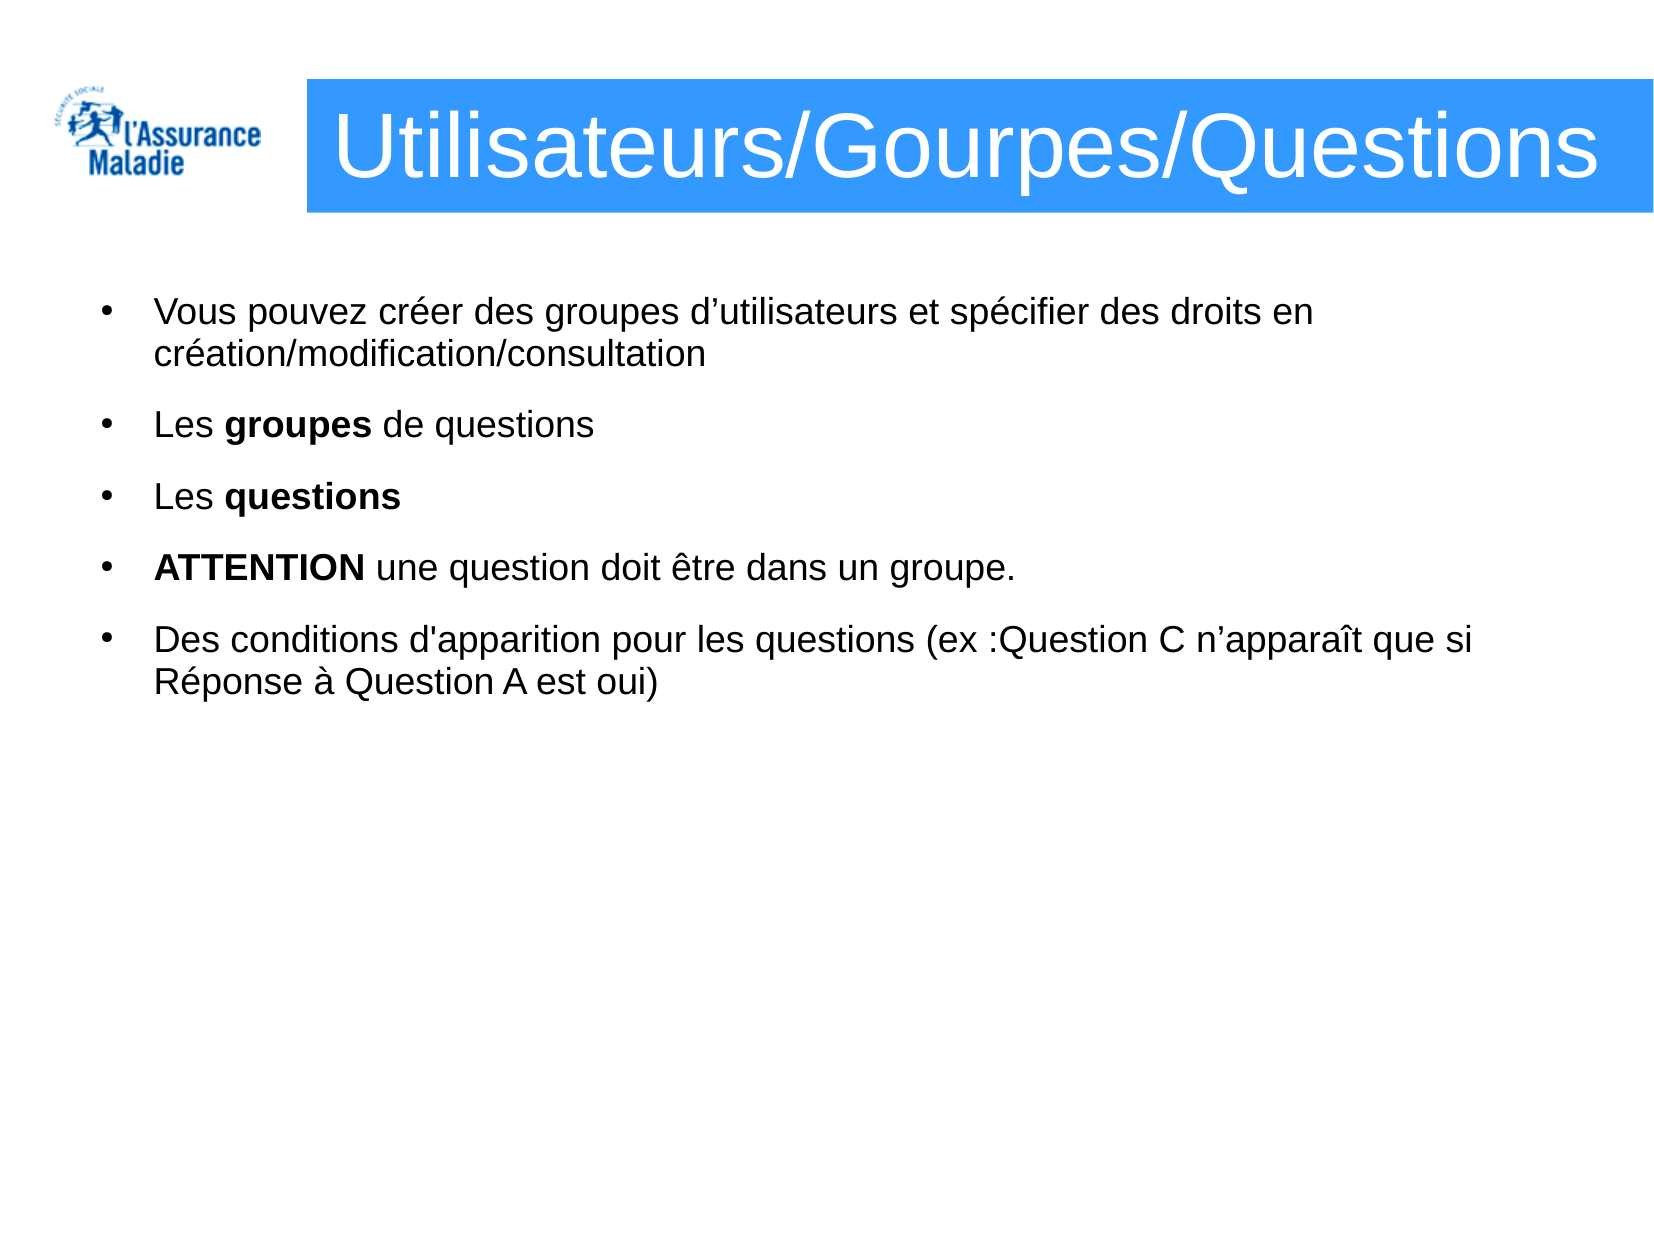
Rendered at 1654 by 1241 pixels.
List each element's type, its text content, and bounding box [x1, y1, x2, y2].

picture [33, 82, 261, 177]
list Vous pouvez créer des groupes d’utilisateurs et spécifier des droits en création/modification/consultation Les groupes de questions Les questions ATTENTION une question doit être dans un groupe. Des conditions d'apparition pour les questions (ex :Question C n’apparaît que si Réponse à Question A est oui) [82, 290, 1571, 1010]
title Utilisateurs/Gourpes/Questions [307, 79, 1654, 213]
